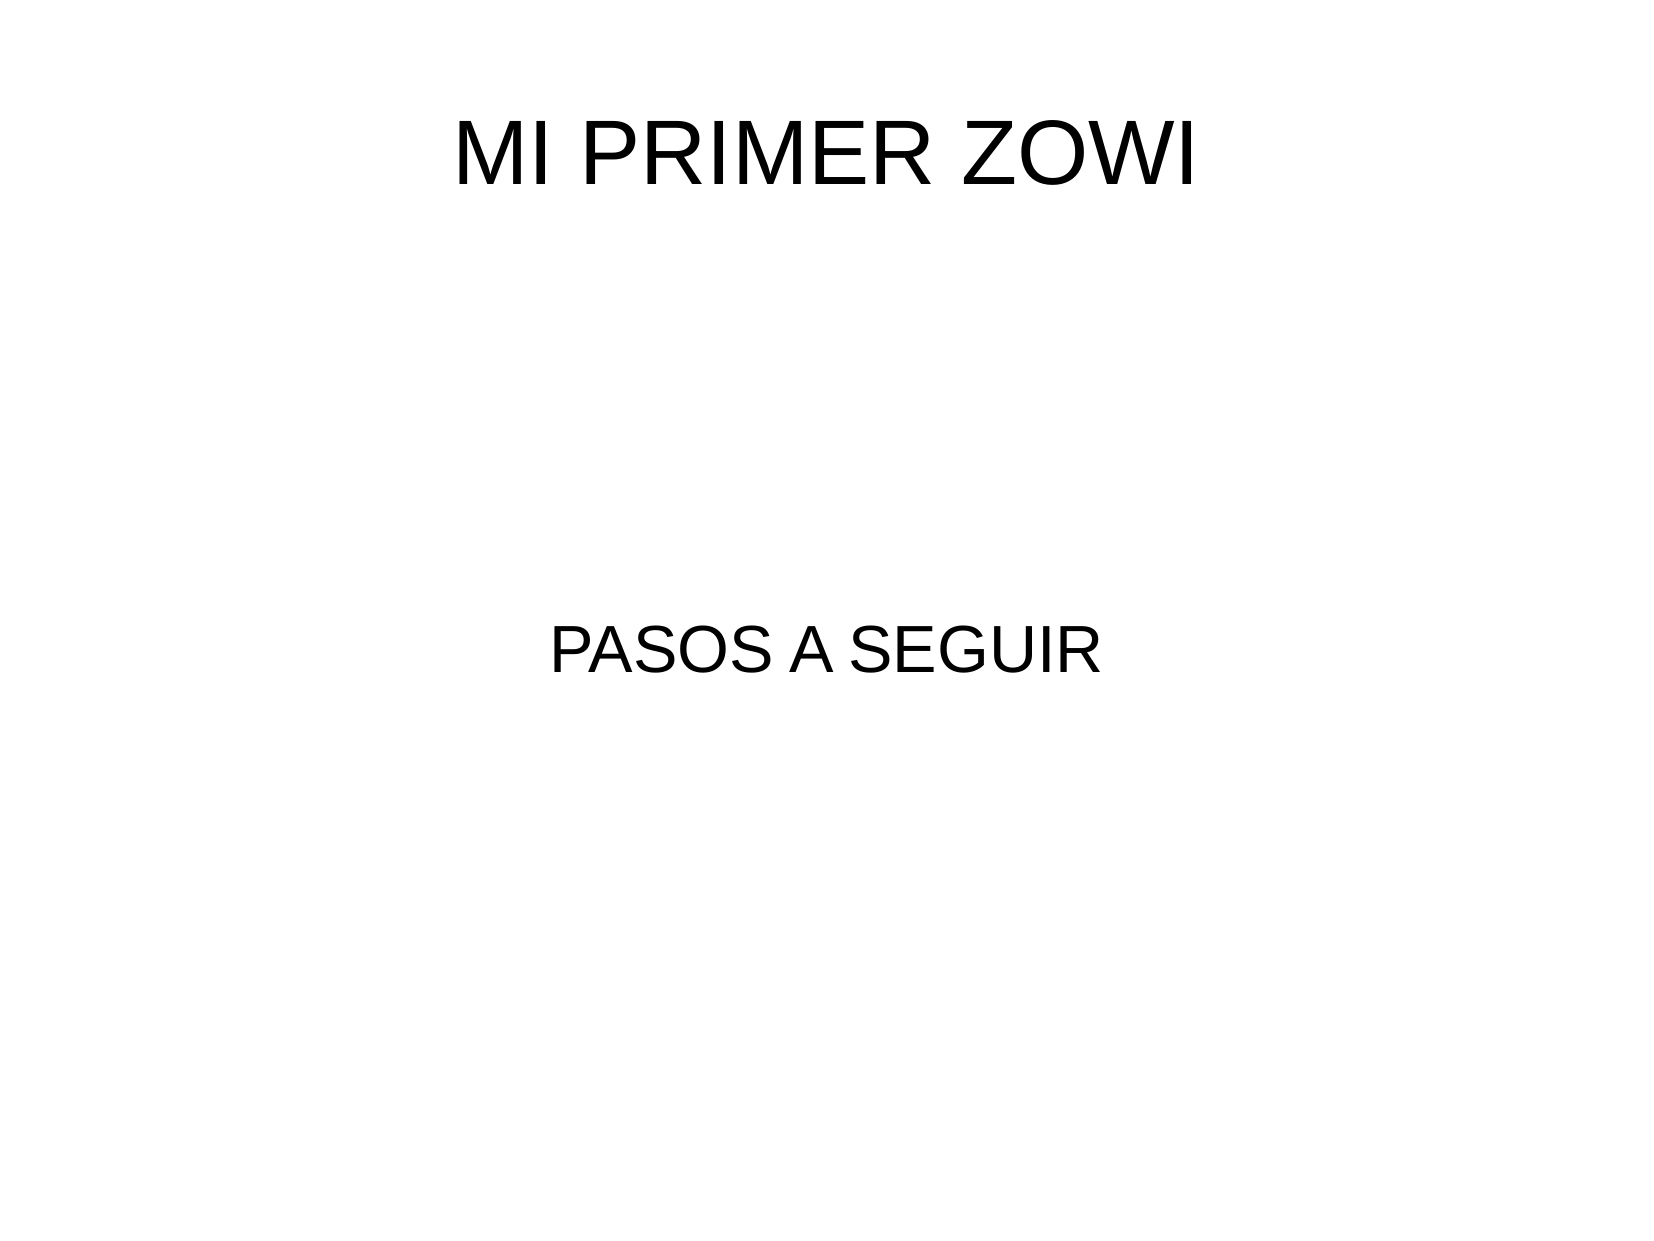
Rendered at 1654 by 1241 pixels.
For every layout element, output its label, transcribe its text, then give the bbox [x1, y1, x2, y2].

subtitle PASOS A SEGUIR [82, 290, 1571, 1010]
title MI PRIMER ZOWI [82, 49, 1571, 257]
